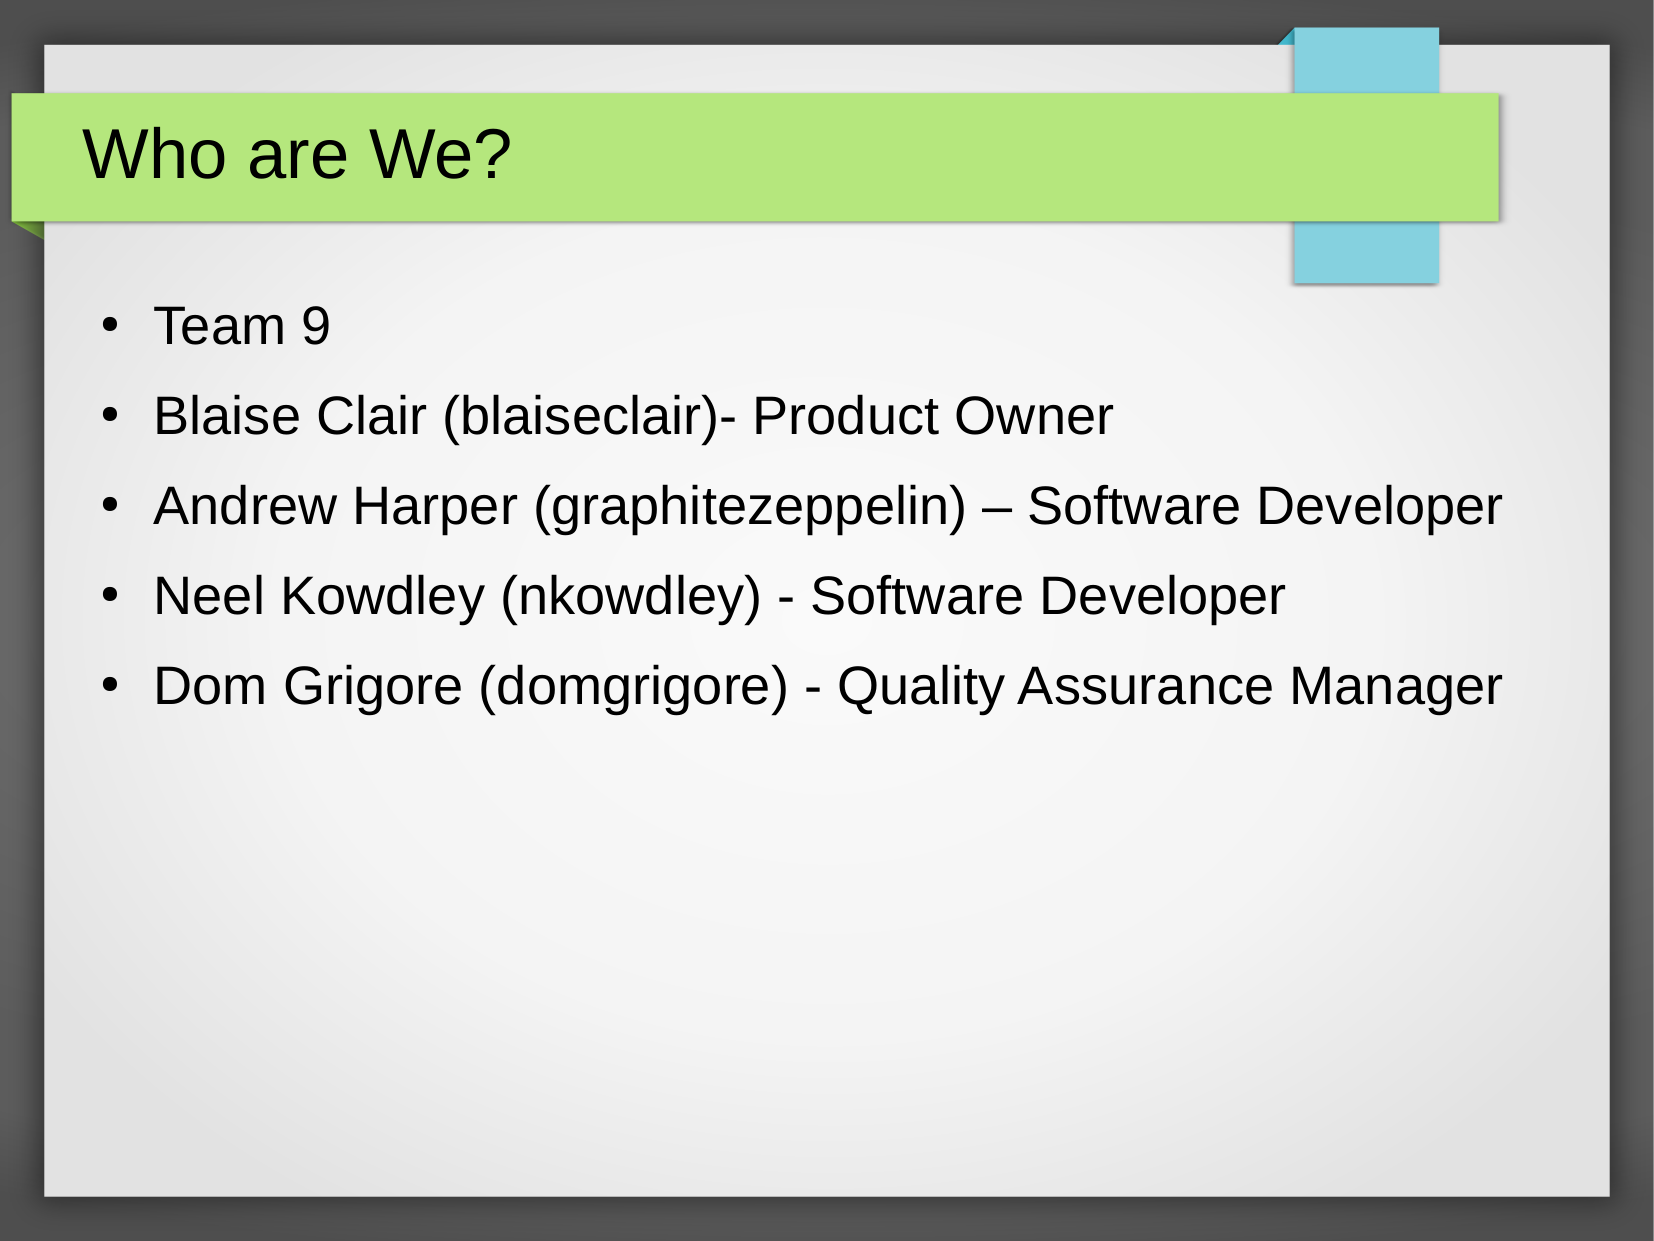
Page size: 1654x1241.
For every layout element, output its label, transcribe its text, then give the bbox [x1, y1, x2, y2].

title Who are We? [82, 94, 1264, 213]
list Team 9 Blaise Clair (blaiseclair)- Product Owner Andrew Harper (graphitezeppelin) – Software Developer Neel Kowdley (nkowdley) - Software Developer Dom Grigore (domgrigore) - Quality Assurance Manager [82, 295, 1571, 1015]
picture [0, 0, 1654, 1241]
